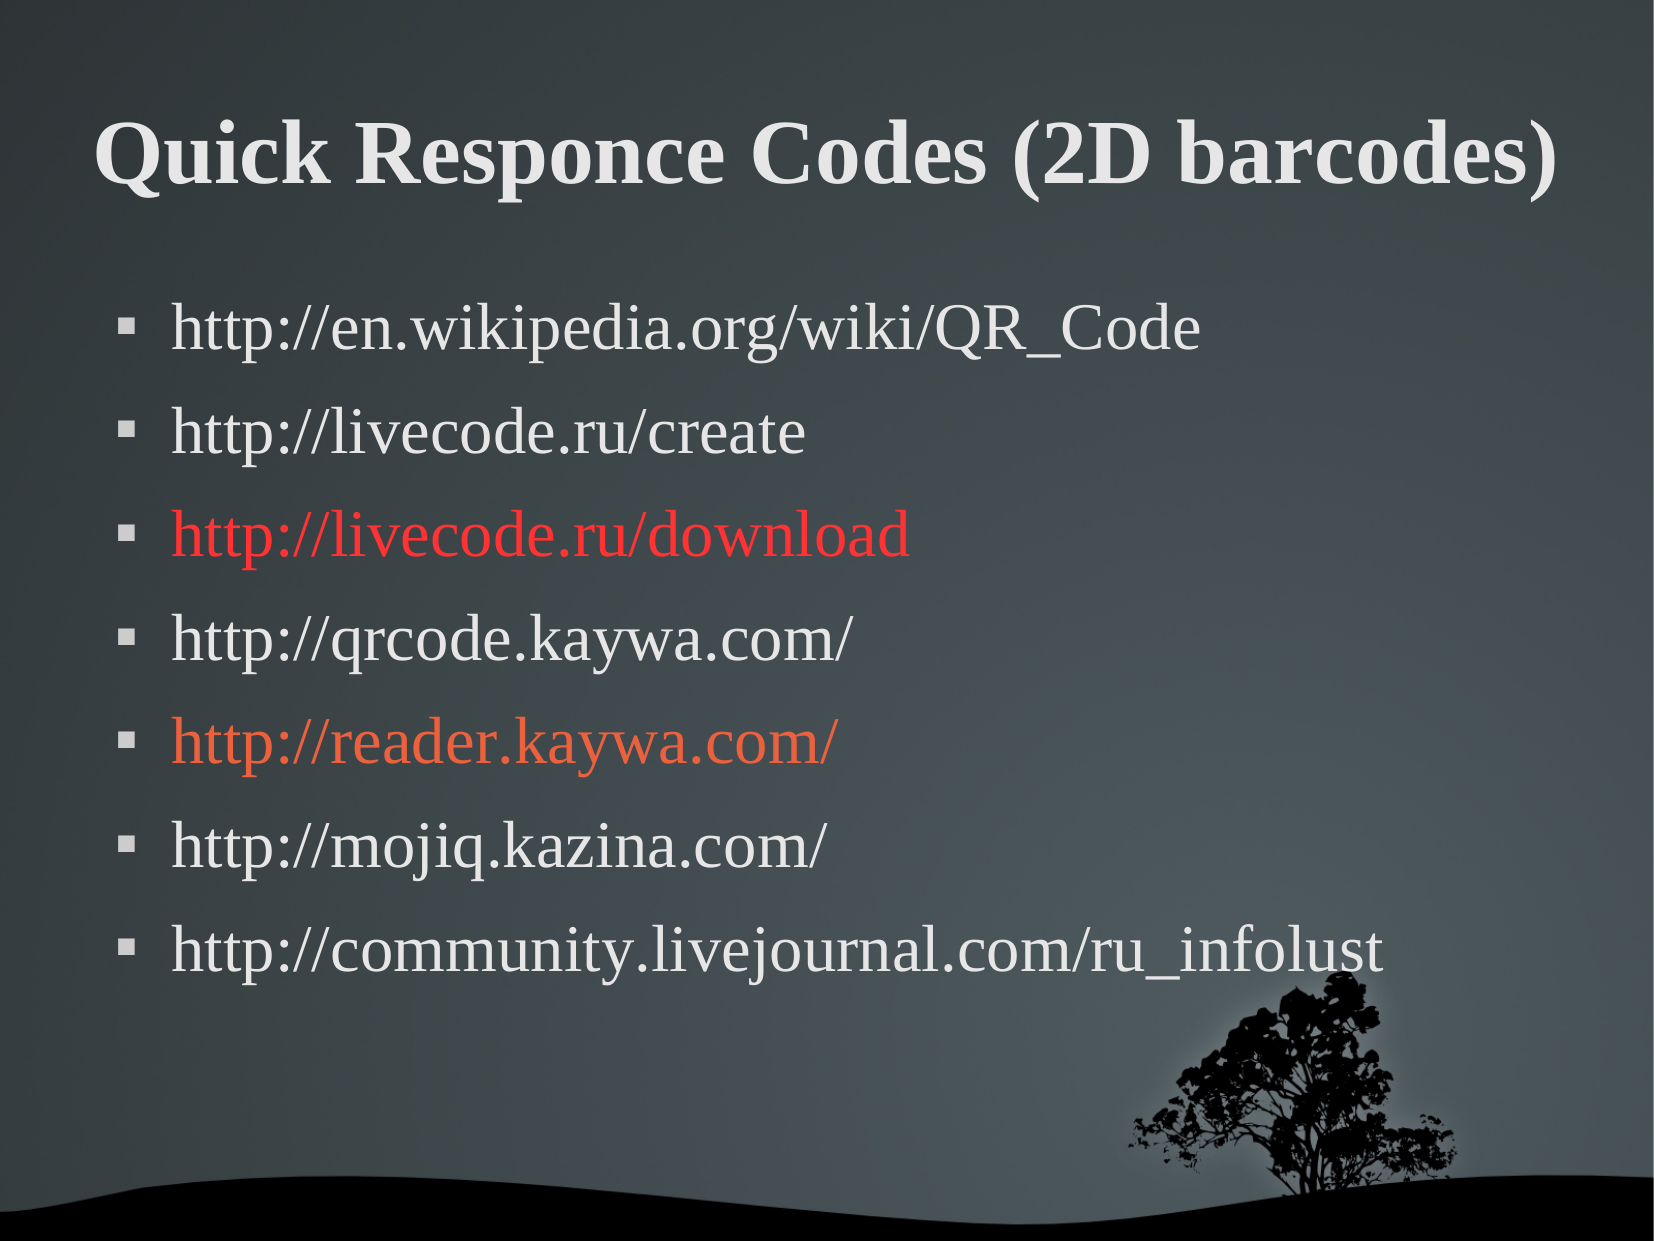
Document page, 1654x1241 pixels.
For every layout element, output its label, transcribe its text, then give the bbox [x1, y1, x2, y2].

picture [0, 0, 1654, 1241]
title Quick Responce Codes (2D barcodes) [82, 49, 1571, 257]
list http://en.wikipedia.org/wiki/QR_Code http://livecode.ru/create http://livecode.ru/download http://qrcode.kaywa.com/ http://reader.kaywa.com/ http://mojiq.kazina.com/ http://community.livejournal.com/ru_infolust [82, 290, 1571, 1109]
